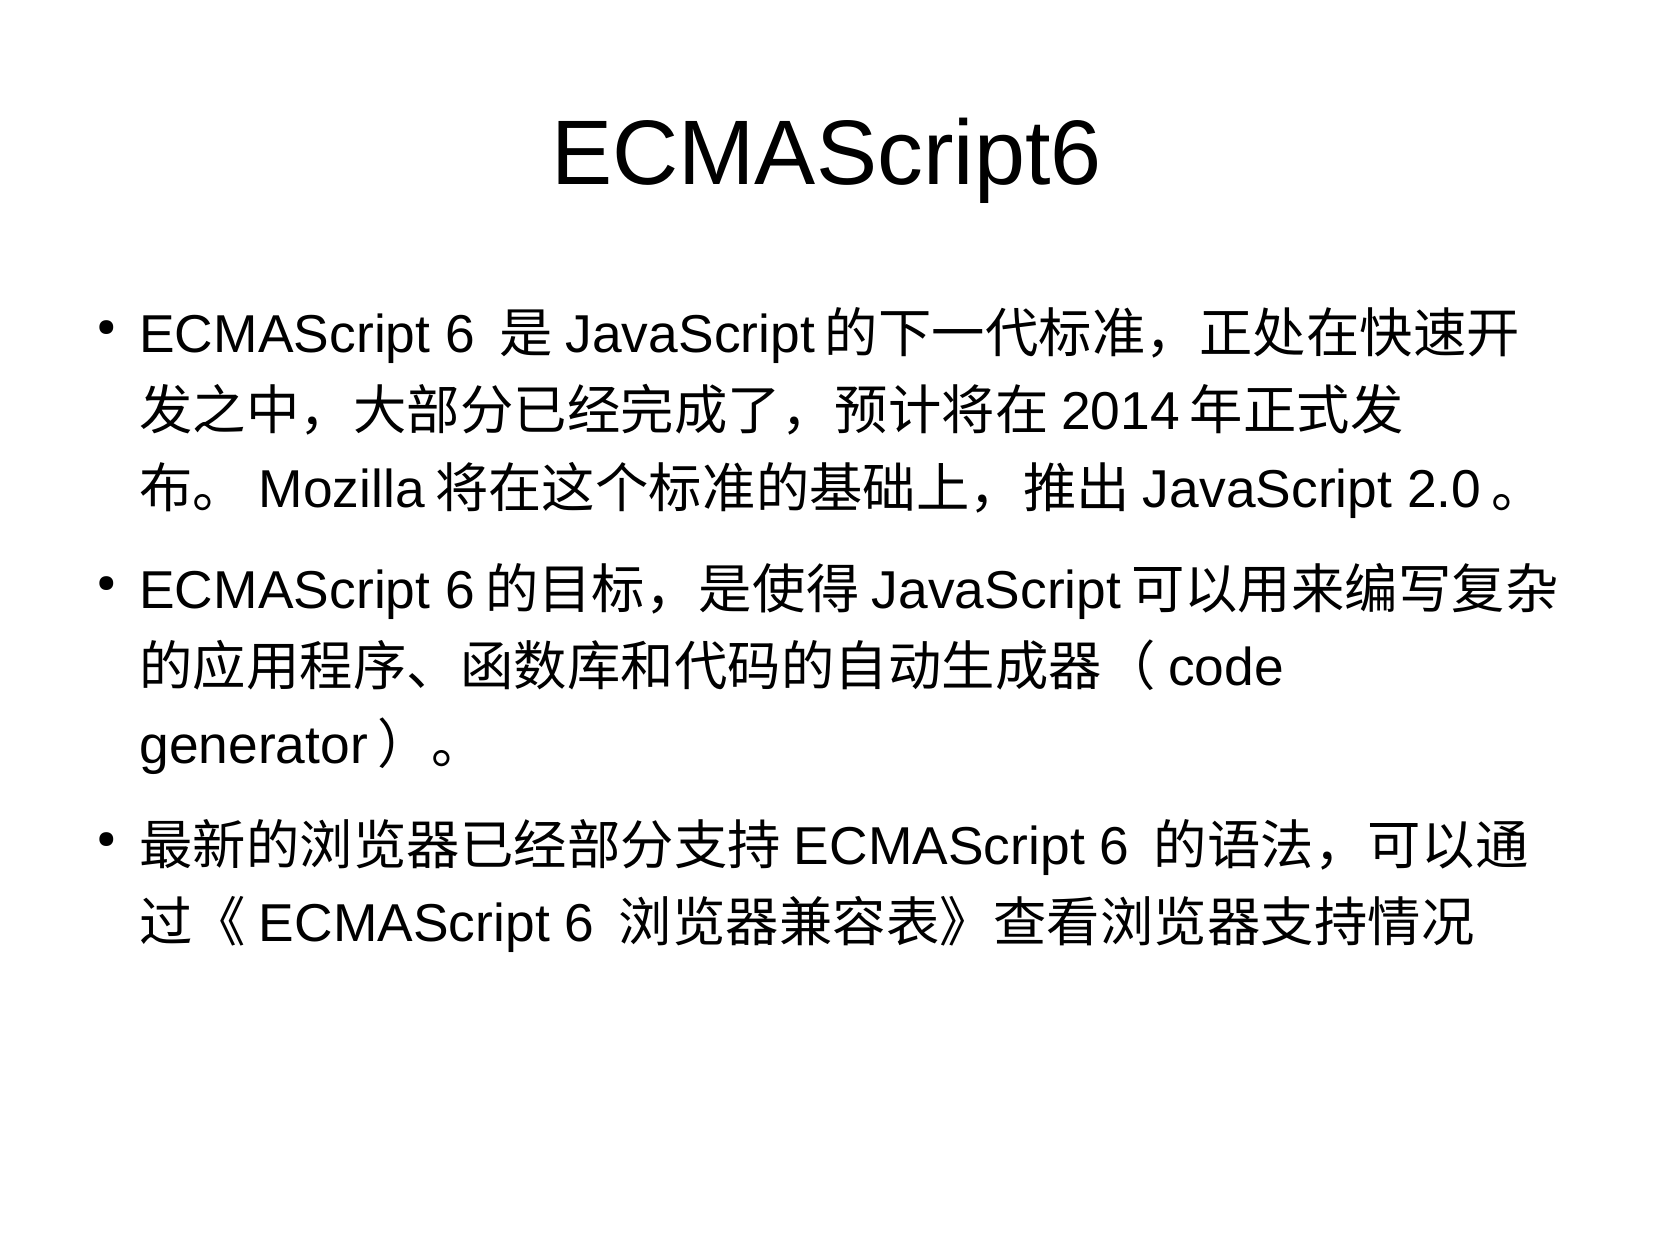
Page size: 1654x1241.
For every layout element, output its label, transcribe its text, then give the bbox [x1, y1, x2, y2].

list ECMAScript 6 是JavaScript的下一代标准，正处在快速开发之中，大部分已经完成了，预计将在2014年正式发布。Mozilla将在这个标准的基础上，推出JavaScript 2.0。 ECMAScript 6的目标，是使得JavaScript可以用来编写复杂的应用程序、函数库和代码的自动生成器（code generator）。 最新的浏览器已经部分支持ECMAScript 6 的语法，可以通过《ECMAScript 6 浏览器兼容表》查看浏览器支持情况 [82, 290, 1571, 1010]
title ECMAScript6 [82, 49, 1571, 257]
